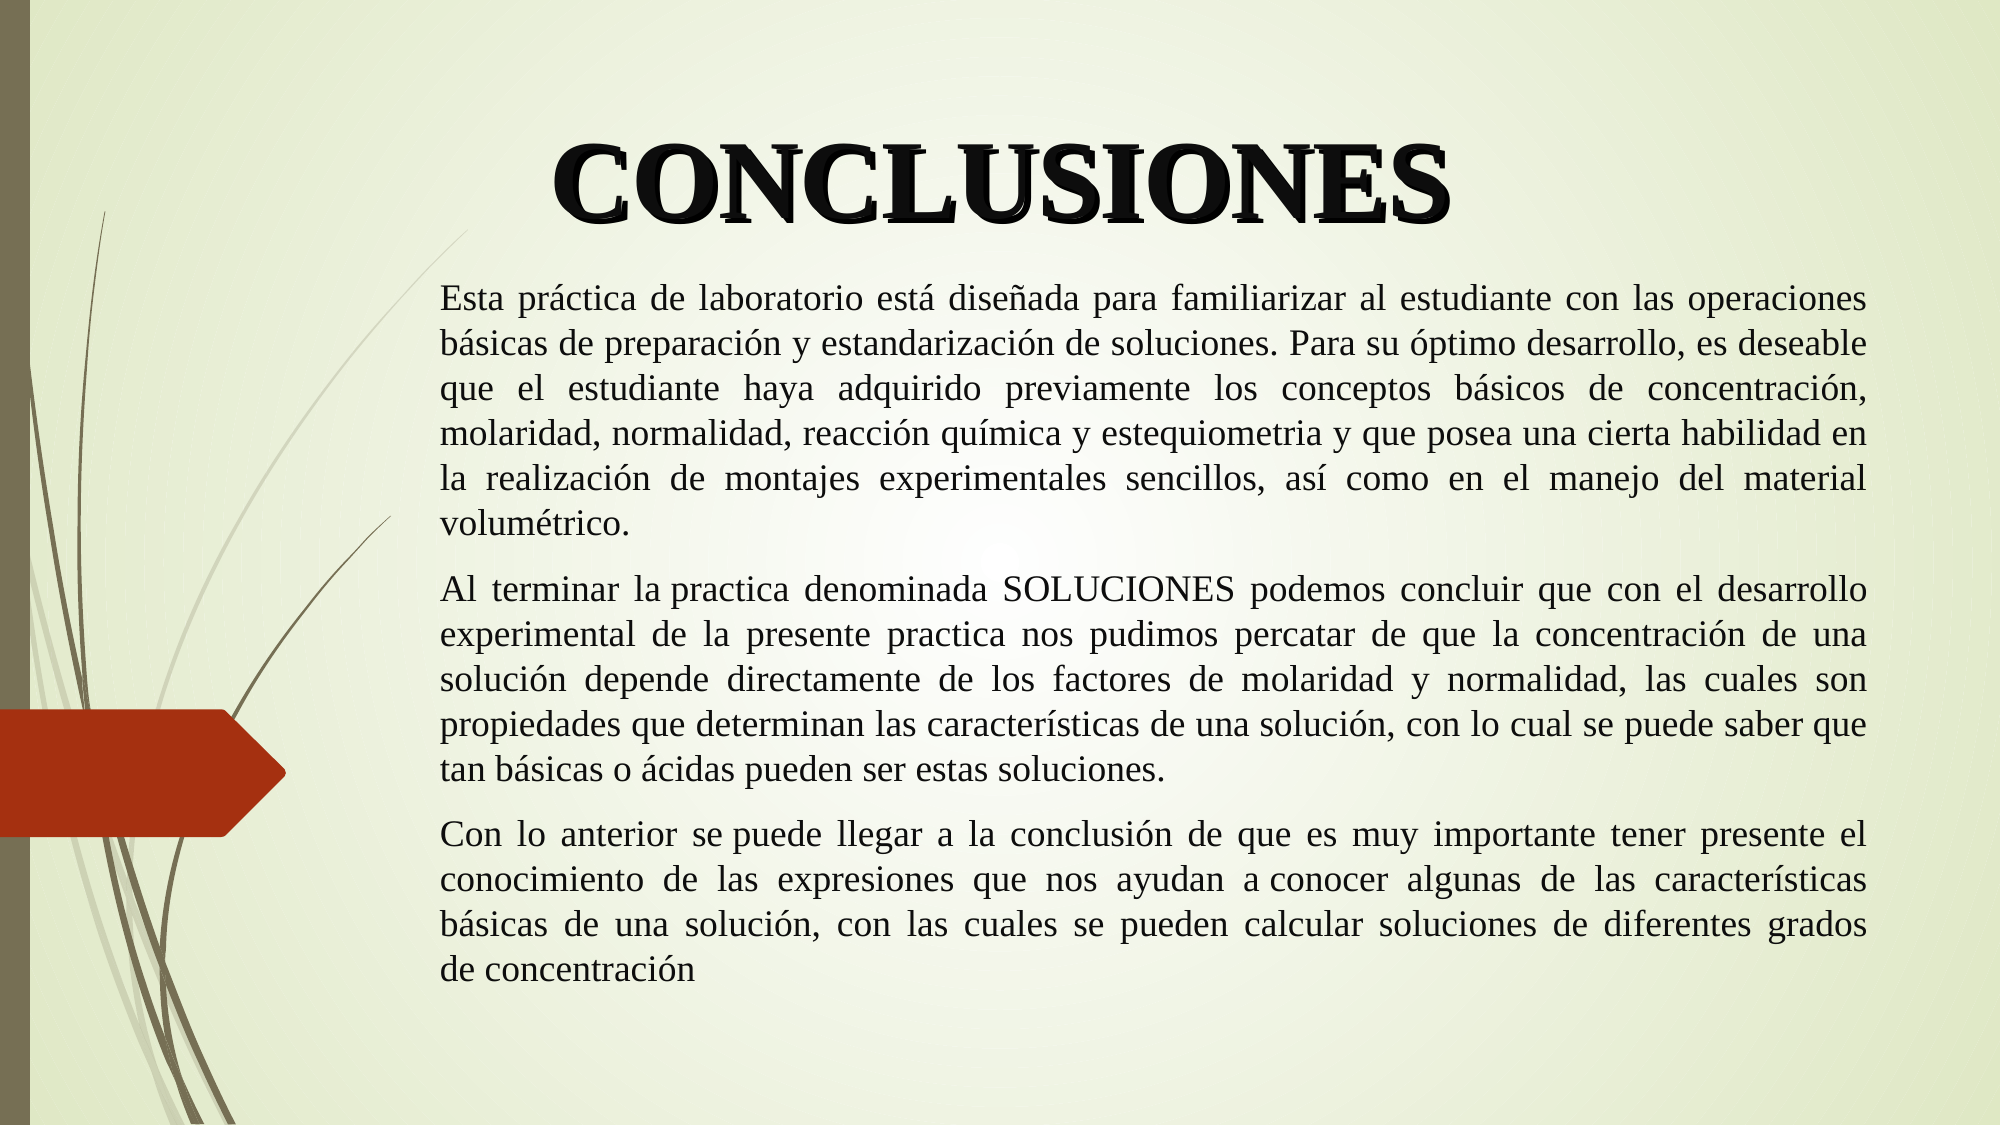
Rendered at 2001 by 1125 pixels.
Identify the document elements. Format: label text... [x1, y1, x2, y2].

title CONCLUSIONES [268, 64, 1732, 249]
subtitle Esta práctica de laboratorio está diseñada para familiarizar al estudiante con las operaciones básicas de preparación y estandarización de soluciones. Para su óptimo desarrollo, es deseable que el estudiante haya adquirido previamente los conceptos básicos de concentración, molaridad, normalidad, reacción química y estequiometria y que posea una cierta habilidad en la realización de montajes experimentales sencillos, así como en el manejo del material volumétrico. Al terminar la practica denominada SOLUCIONES podemos concluir que con el desarrollo experimental de la presente practica nos pudimos percatar de que la concentración de una solución depende directamente de los factores de molaridad y normalidad, las cuales son propiedades que determinan las características de una solución, con lo cual se puede saber que tan básicas o ácidas pueden ser estas soluciones. Con lo anterior se puede llegar a la conclusión de que es muy importante tener presente el conocimiento de las expresiones que nos ayudan a conocer algunas de las características básicas de una solución, con las cuales se pueden calcular soluciones de diferentes grados de concentración [424, 265, 1888, 1061]
